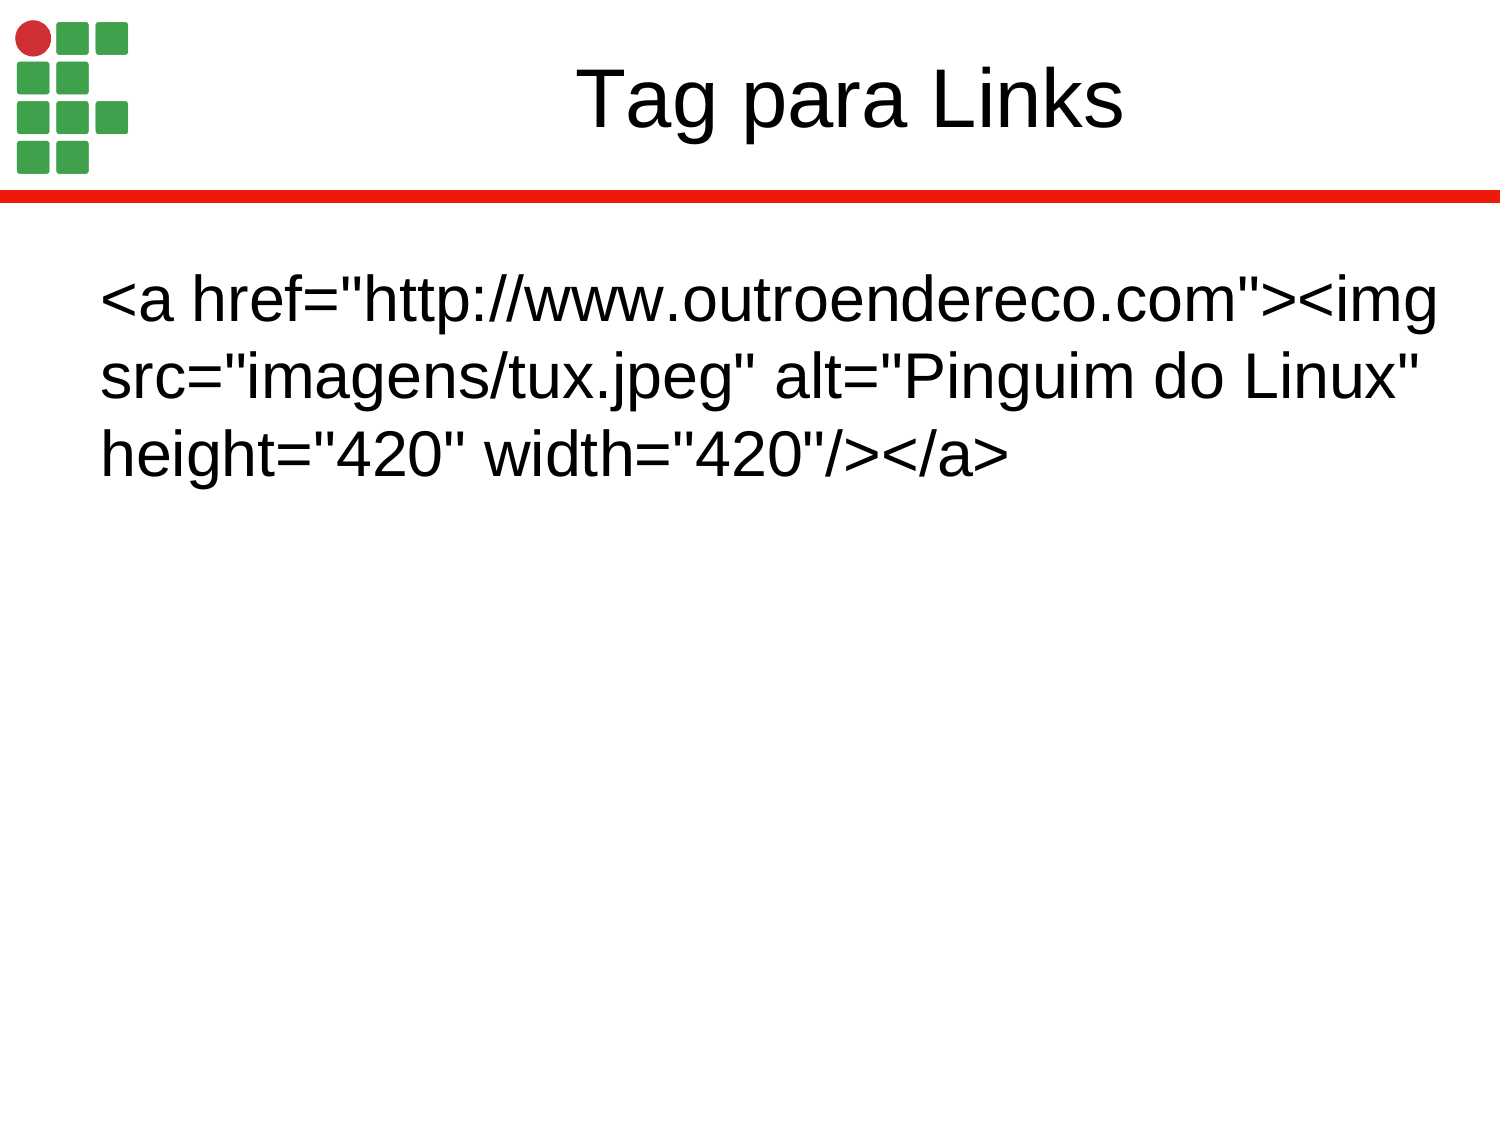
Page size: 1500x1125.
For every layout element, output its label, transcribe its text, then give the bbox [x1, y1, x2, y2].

list <a href="http://www.outroendereco.com"><img src="imagens/tux.jpeg" alt="Pinguim do Linux" height="420" width="420"/></a> [29, 207, 1471, 1087]
picture [14, 16, 130, 178]
title Tag para Links [230, 0, 1471, 202]
